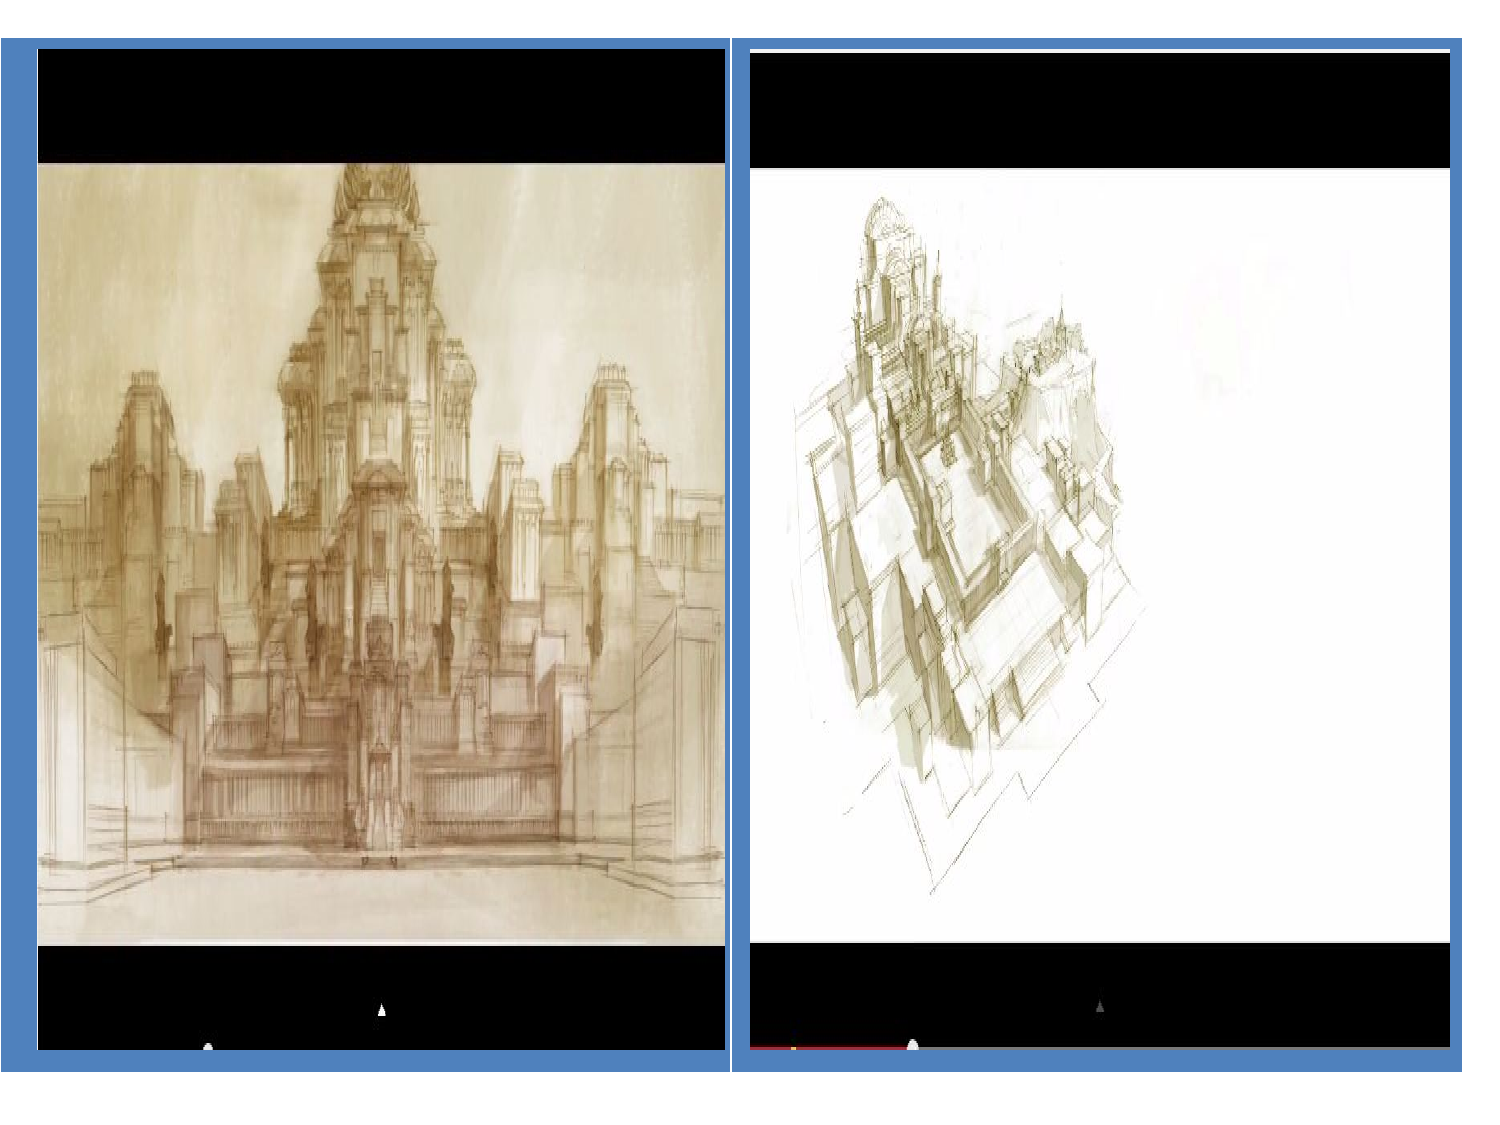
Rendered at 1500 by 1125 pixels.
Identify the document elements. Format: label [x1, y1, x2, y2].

picture [750, 49, 1450, 1050]
table_header [732, 38, 1462, 1072]
picture [37, 49, 725, 1050]
table_header [1, 38, 730, 1072]
